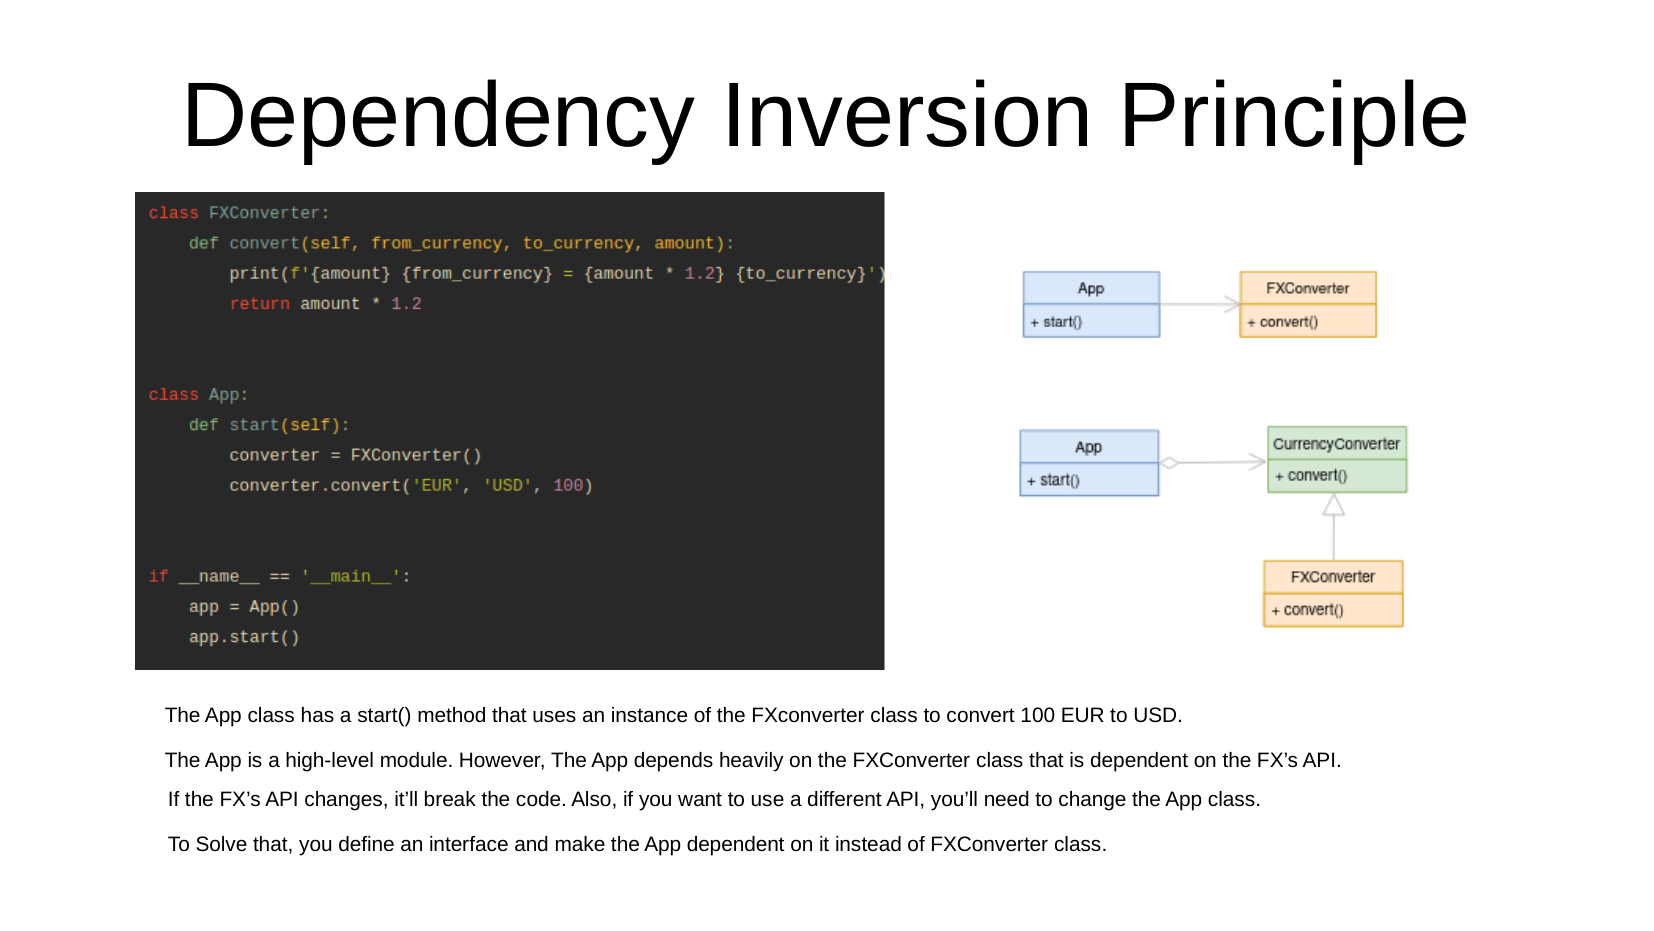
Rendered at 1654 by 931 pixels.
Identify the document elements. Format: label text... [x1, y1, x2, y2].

picture [135, 192, 886, 670]
text_box The App class has a start() method that uses an instance of the FXconverter class to convert 100 EUR to USD. [150, 696, 1198, 736]
picture [1001, 420, 1426, 646]
text_box If the FX’s API changes, it’ll break the code. Also, if you want to use a different API, you’ll need to change the App class. [153, 780, 1321, 842]
picture [1001, 254, 1407, 362]
text_box The App is a high-level module. However, The App depends heavily on the FXConverter class that is dependent on the FX’s API. [150, 741, 1357, 781]
text_box To Solve that, you define an interface and make the App dependent on it instead of FXConverter class. [153, 825, 1159, 887]
title Dependency Inversion Principle [82, 37, 1571, 193]
